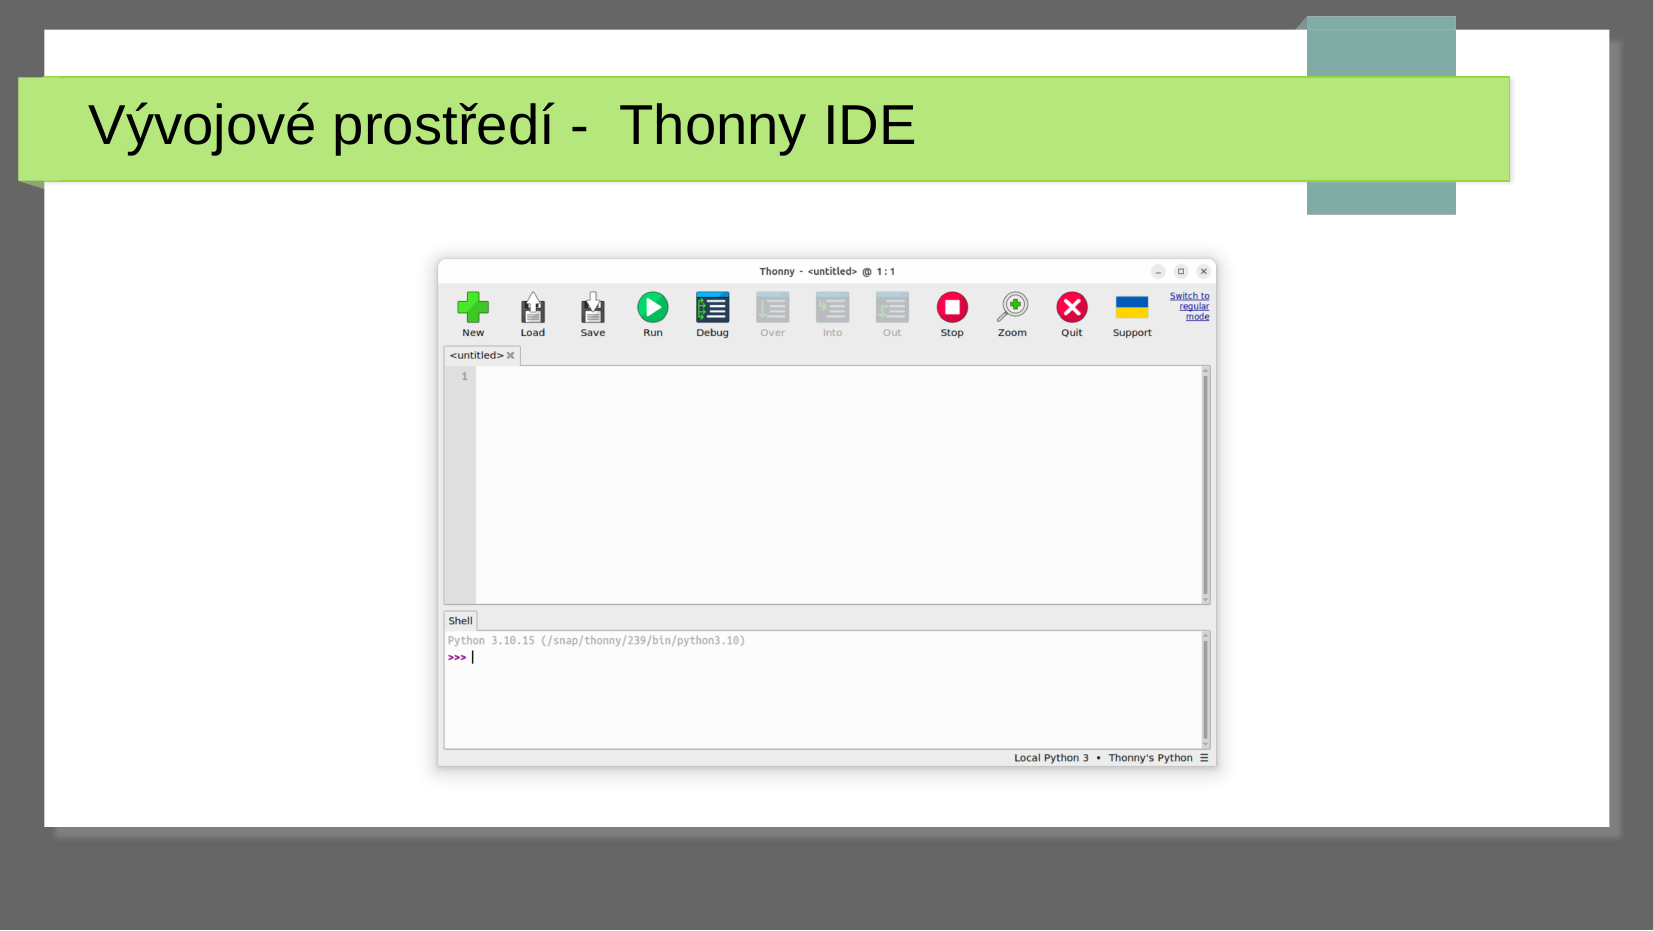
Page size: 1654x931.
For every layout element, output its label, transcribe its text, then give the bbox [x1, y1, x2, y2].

title Vývojové prostředí - Thonny IDE [88, 73, 1506, 178]
picture [396, 221, 1258, 813]
